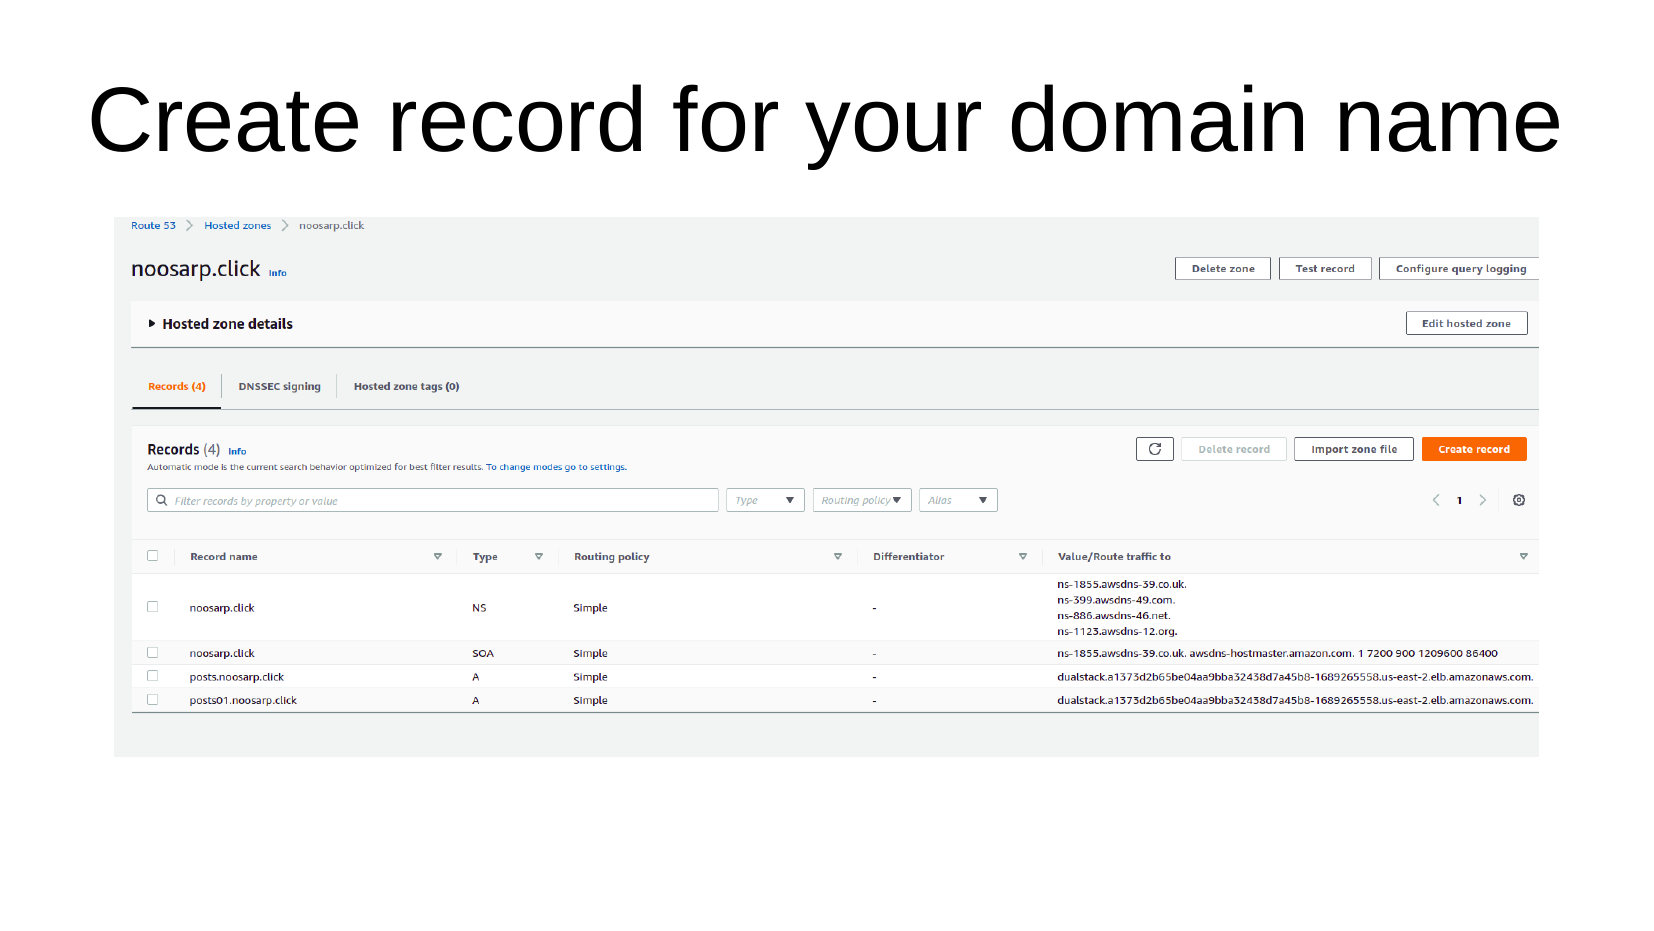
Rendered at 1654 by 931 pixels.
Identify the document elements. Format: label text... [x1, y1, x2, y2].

picture [114, 217, 1539, 757]
text_box Create record for your domain name [82, 36, 1571, 193]
